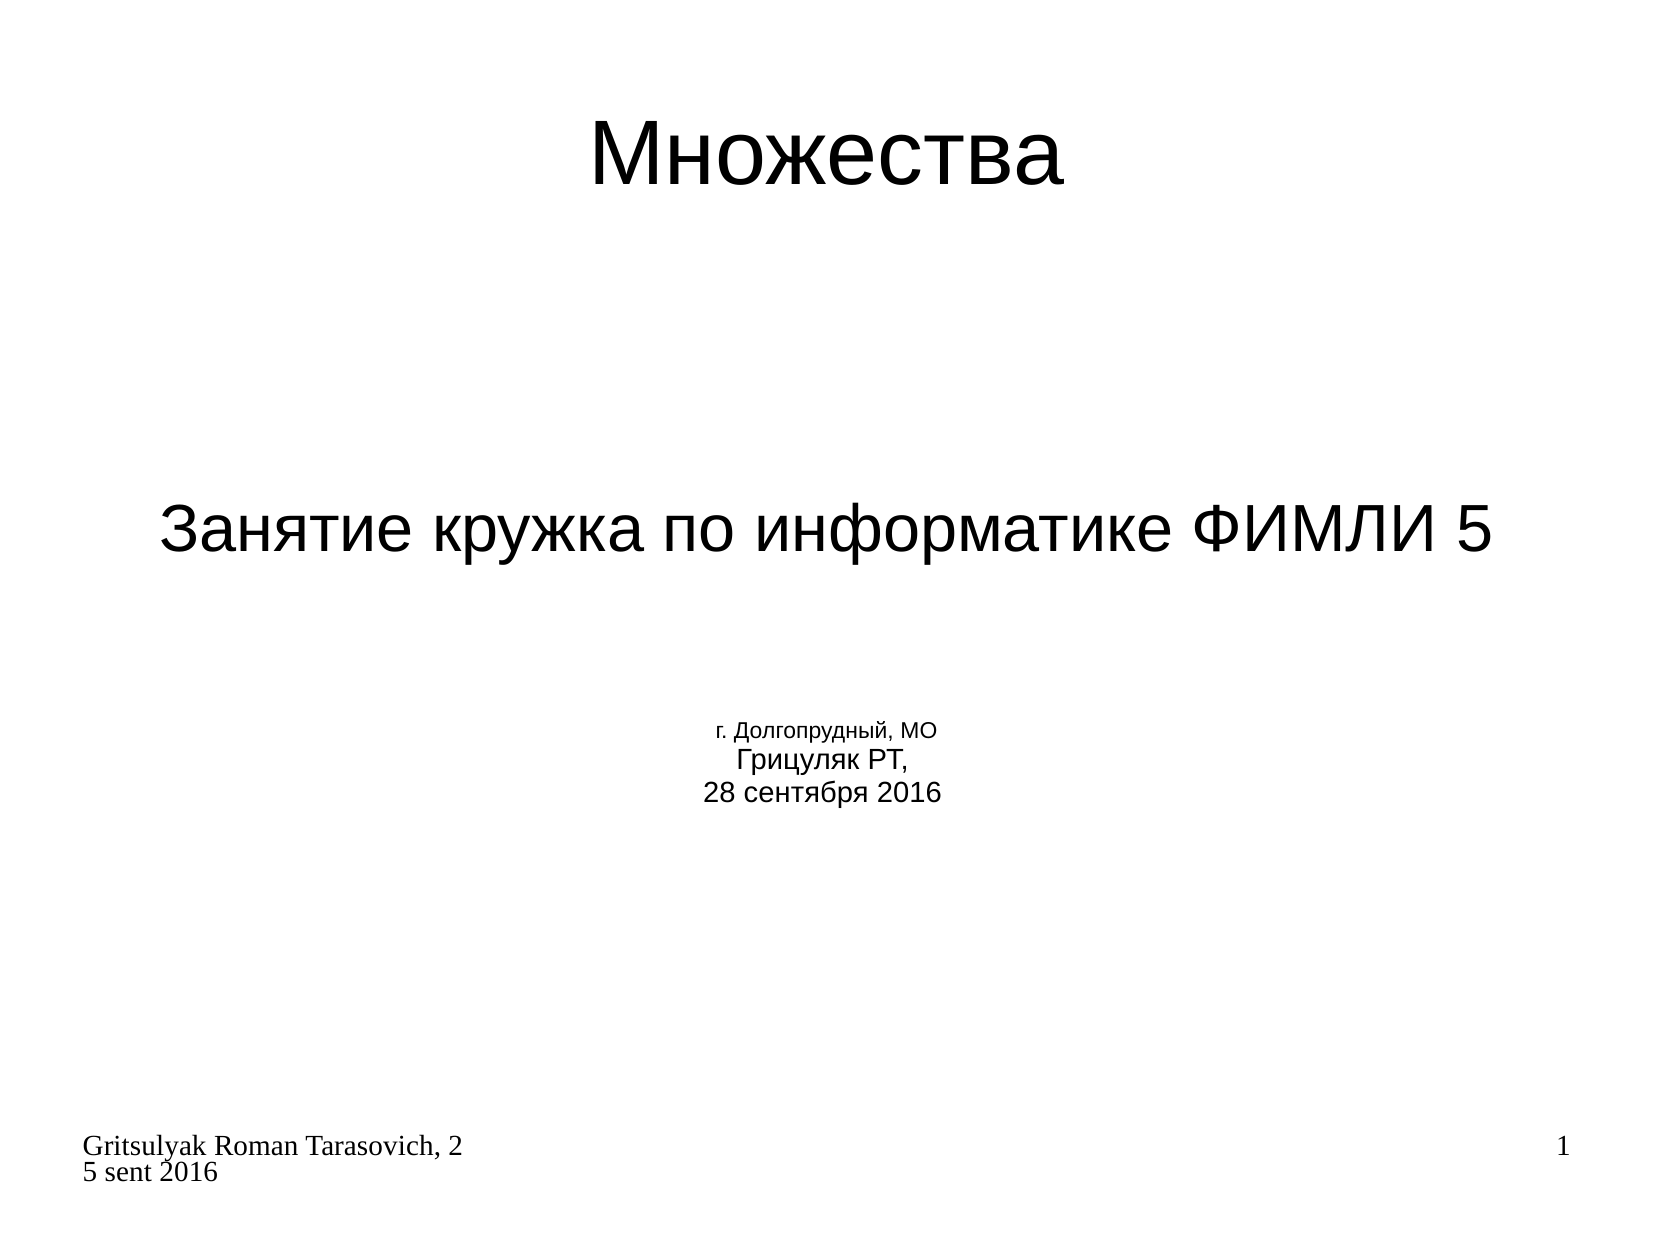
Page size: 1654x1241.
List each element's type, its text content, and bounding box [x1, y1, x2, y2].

subtitle Занятие кружка по информатике ФИМЛИ 5 г. Долгопрудный, МО Грицуляк РТ, 28 сентября 2016 [82, 290, 1571, 1010]
title Множества [82, 49, 1571, 257]
